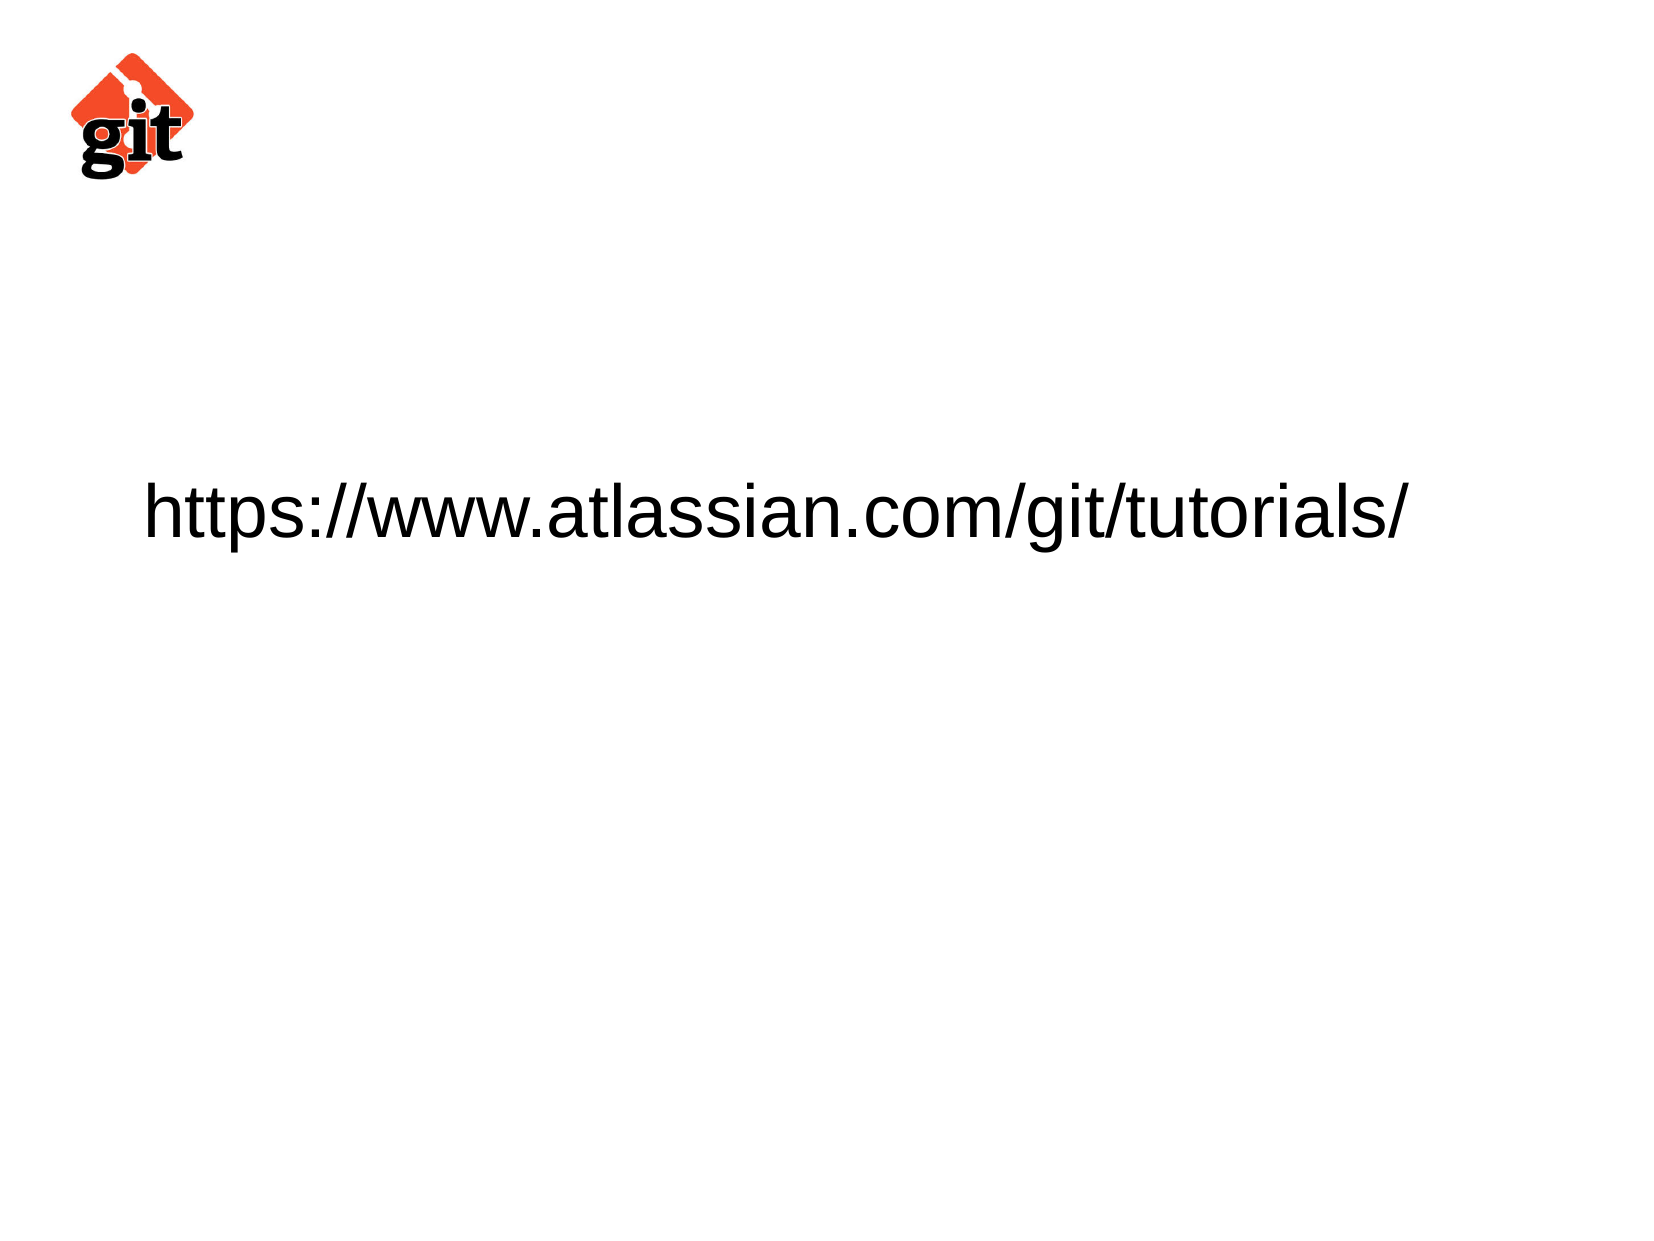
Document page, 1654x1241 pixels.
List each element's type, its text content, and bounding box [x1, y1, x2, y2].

picture [68, 53, 196, 181]
text_box https://www.atlassian.com/git/tutorials/ [128, 461, 1426, 561]
